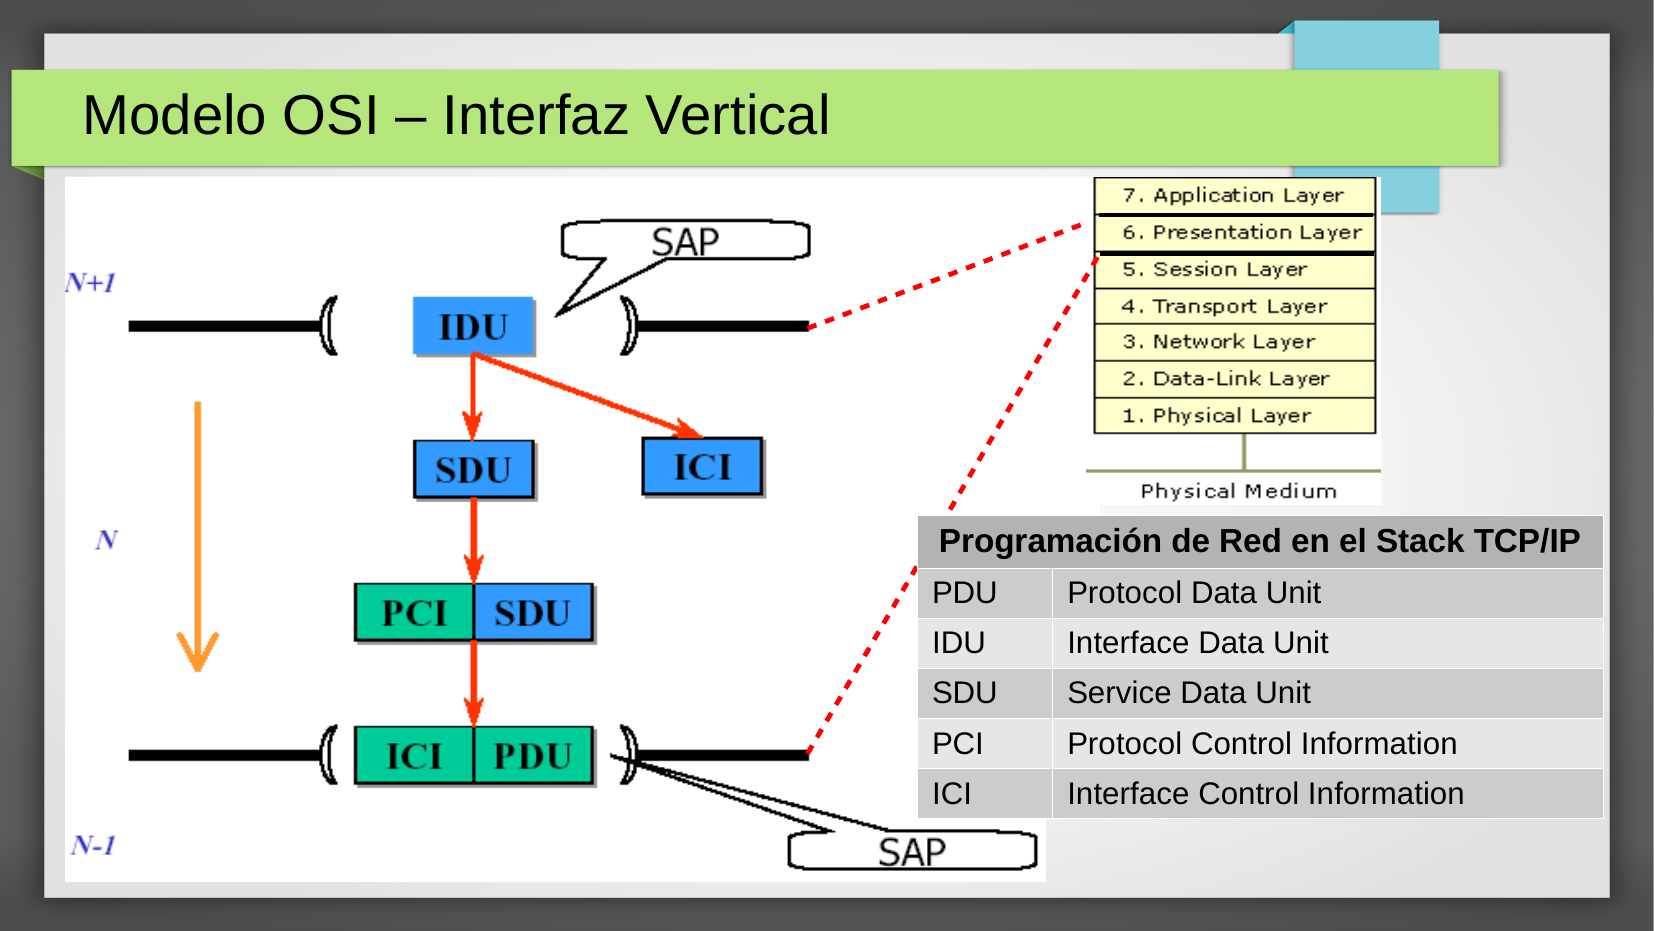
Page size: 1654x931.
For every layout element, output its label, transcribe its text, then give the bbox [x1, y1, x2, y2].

table_cell Interface Control Information [1053, 769, 1603, 818]
picture [0, 0, 1654, 931]
table_cell PDU [918, 569, 1052, 618]
table_cell Interface Data Unit [1053, 619, 1603, 668]
table_cell Protocol Data Unit [1053, 569, 1603, 618]
table_cell Protocol Control Information [1053, 719, 1603, 768]
text_box [65, 176, 1100, 515]
title Modelo OSI – Interfaz Vertical [82, 37, 1571, 193]
table_cell SDU [918, 669, 1052, 718]
table_cell IDU [918, 619, 1052, 668]
table_cell PCI [918, 719, 1052, 768]
table_cell ICI [918, 769, 1052, 818]
table_cell Service Data Unit [1053, 669, 1603, 718]
table_header Programación de Red en el Stack TCP/IP [918, 516, 1603, 568]
